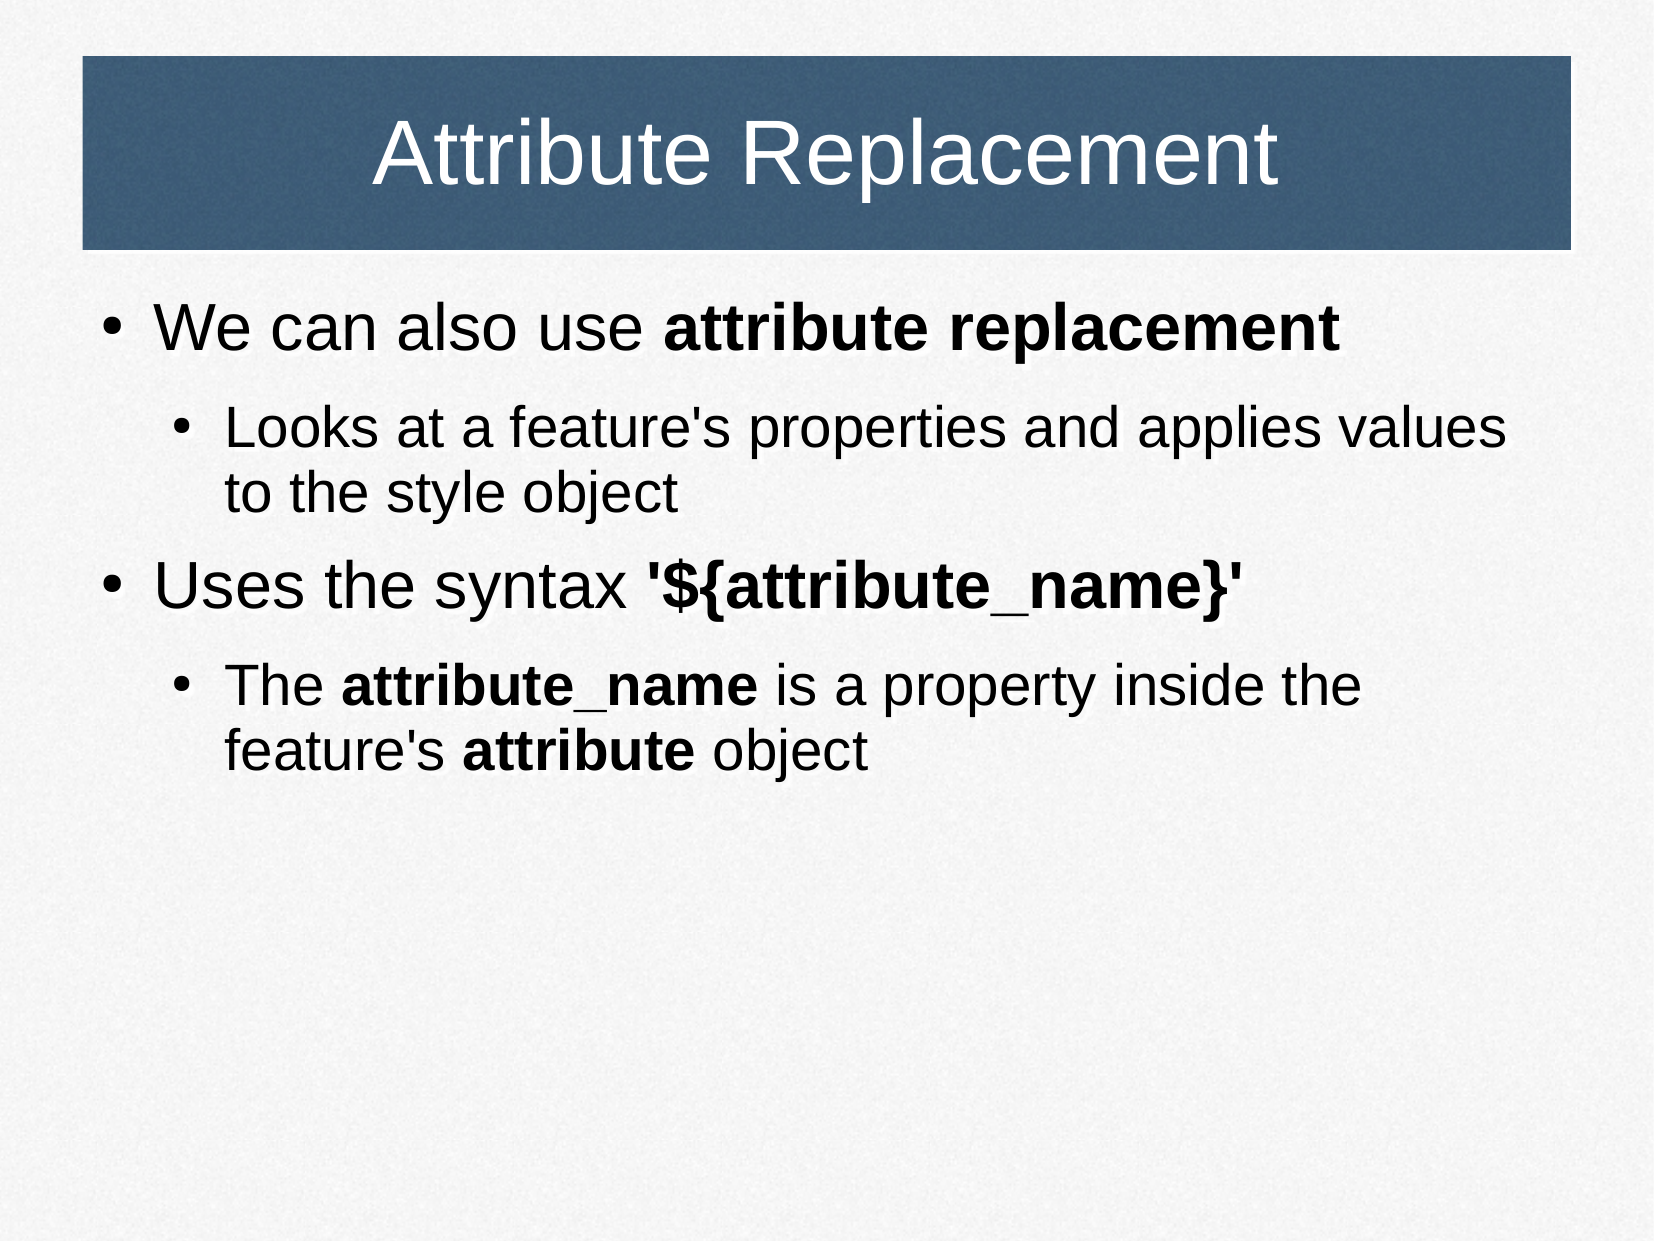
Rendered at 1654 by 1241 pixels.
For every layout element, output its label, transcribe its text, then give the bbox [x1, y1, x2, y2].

picture [0, 0, 1654, 1241]
title Attribute Replacement [82, 56, 1571, 250]
list We can also use attribute replacement Looks at a feature's properties and applies values to the style object Uses the syntax '${attribute_name}' The attribute_name is a property inside the feature's attribute object [82, 290, 1571, 1109]
